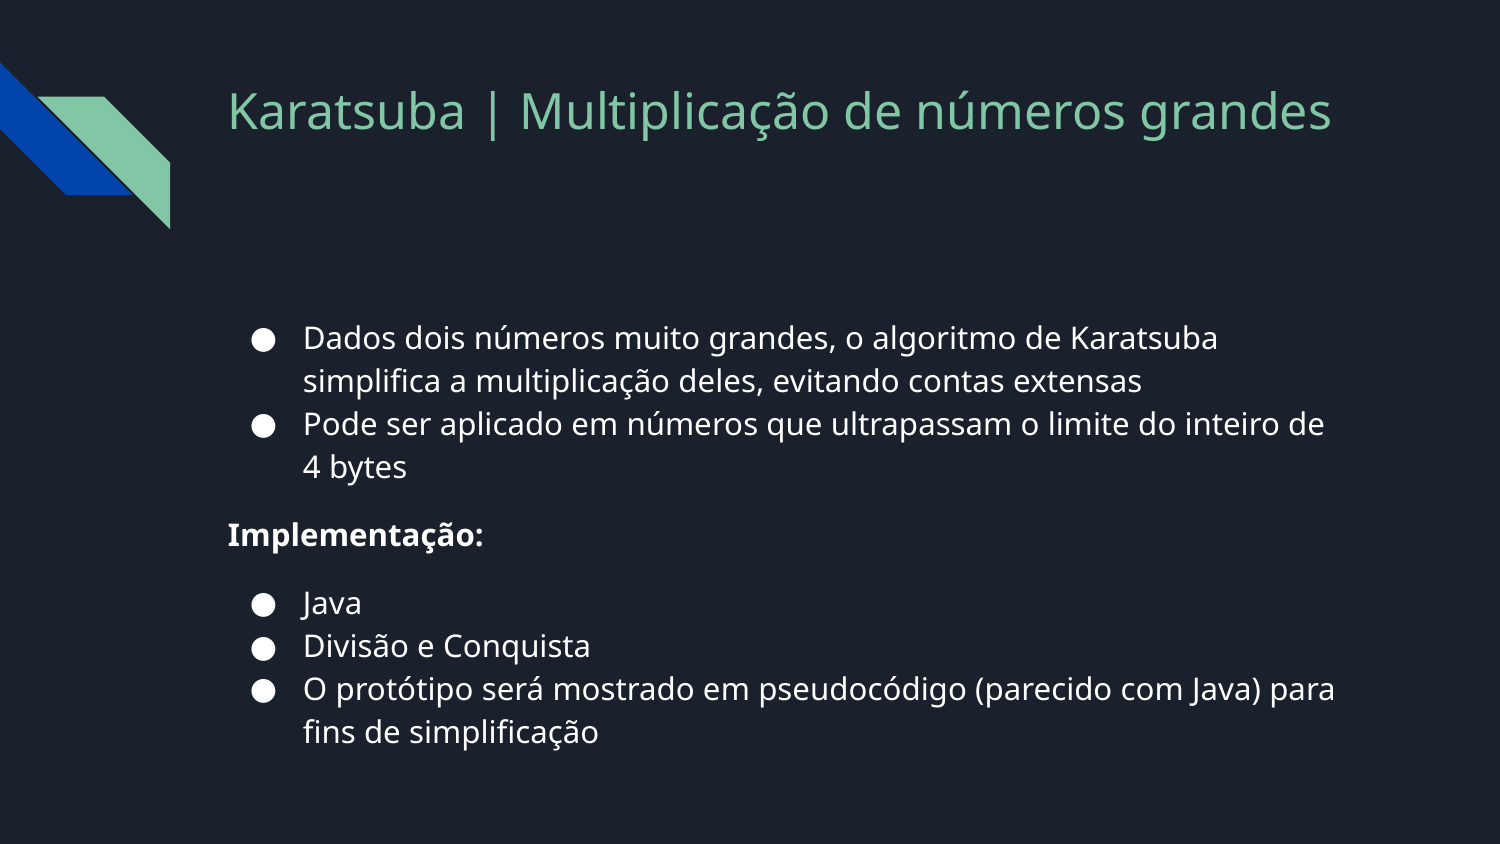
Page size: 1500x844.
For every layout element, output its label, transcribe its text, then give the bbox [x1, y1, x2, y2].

list Dados dois números muito grandes, o algoritmo de Karatsuba simplifica a multiplicação deles, evitando contas extensas Pode ser aplicado em números que ultrapassam o limite do inteiro de 4 bytes Implementação: Java Divisão e Conquista O protótipo será mostrado em pseudocódigo (parecido com Java) para fins de simplificação [212, 297, 1368, 818]
title Karatsuba | Multiplicação de números grandes [212, 64, 1368, 215]
